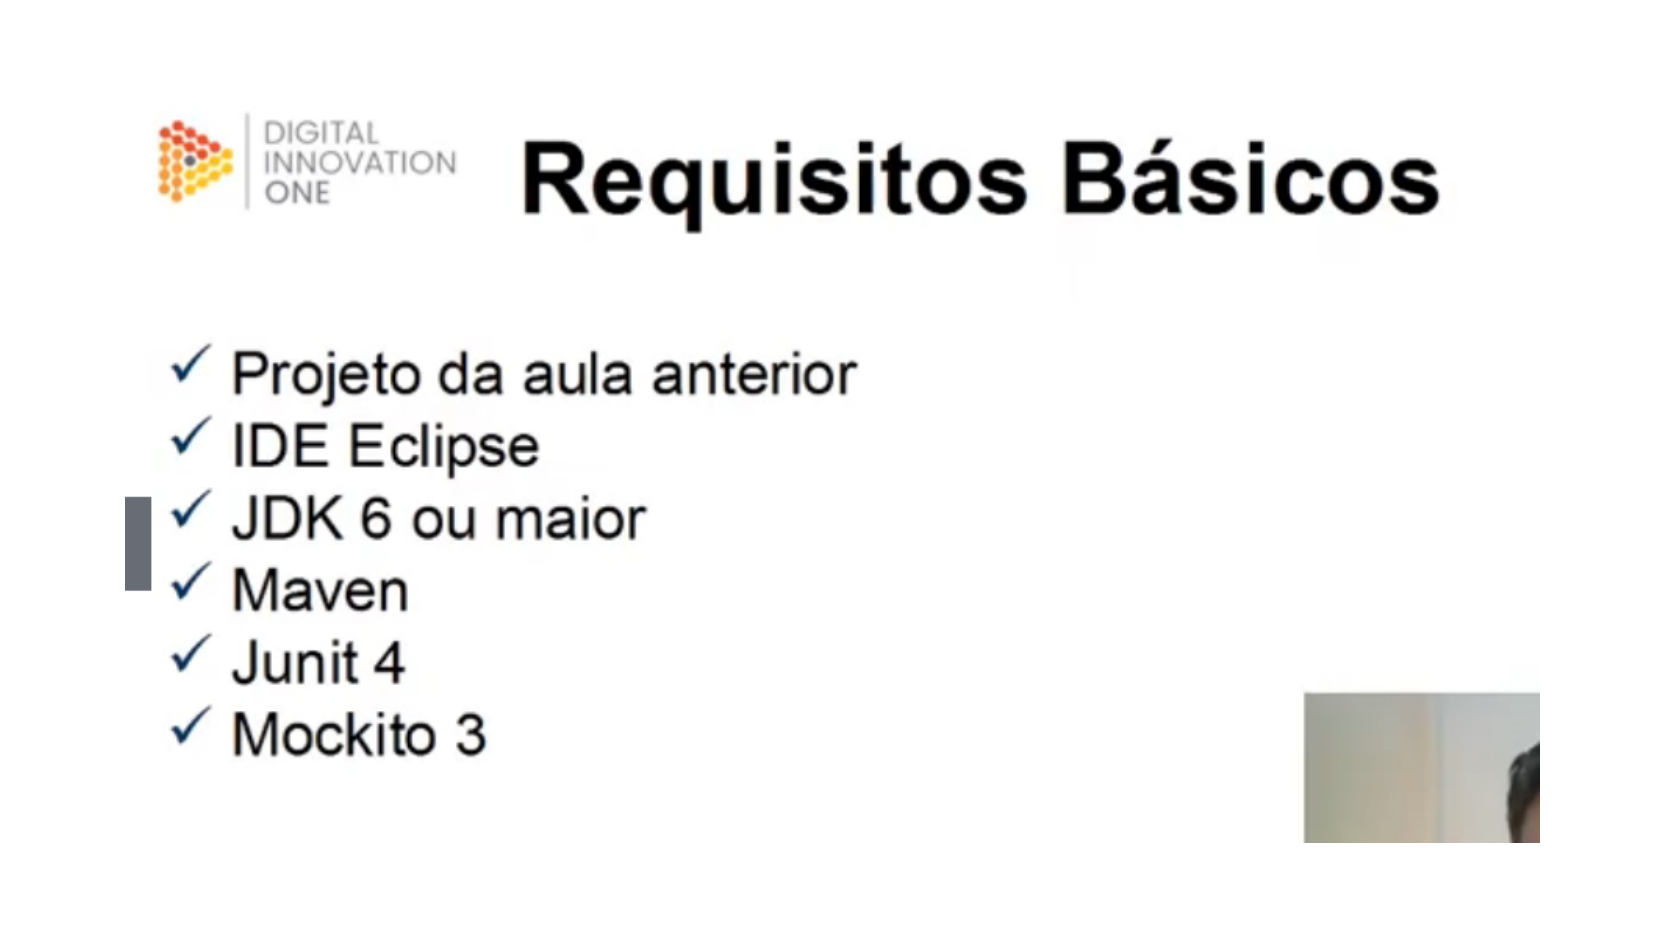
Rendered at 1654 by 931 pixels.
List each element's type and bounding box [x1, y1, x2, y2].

picture [125, 95, 1540, 843]
